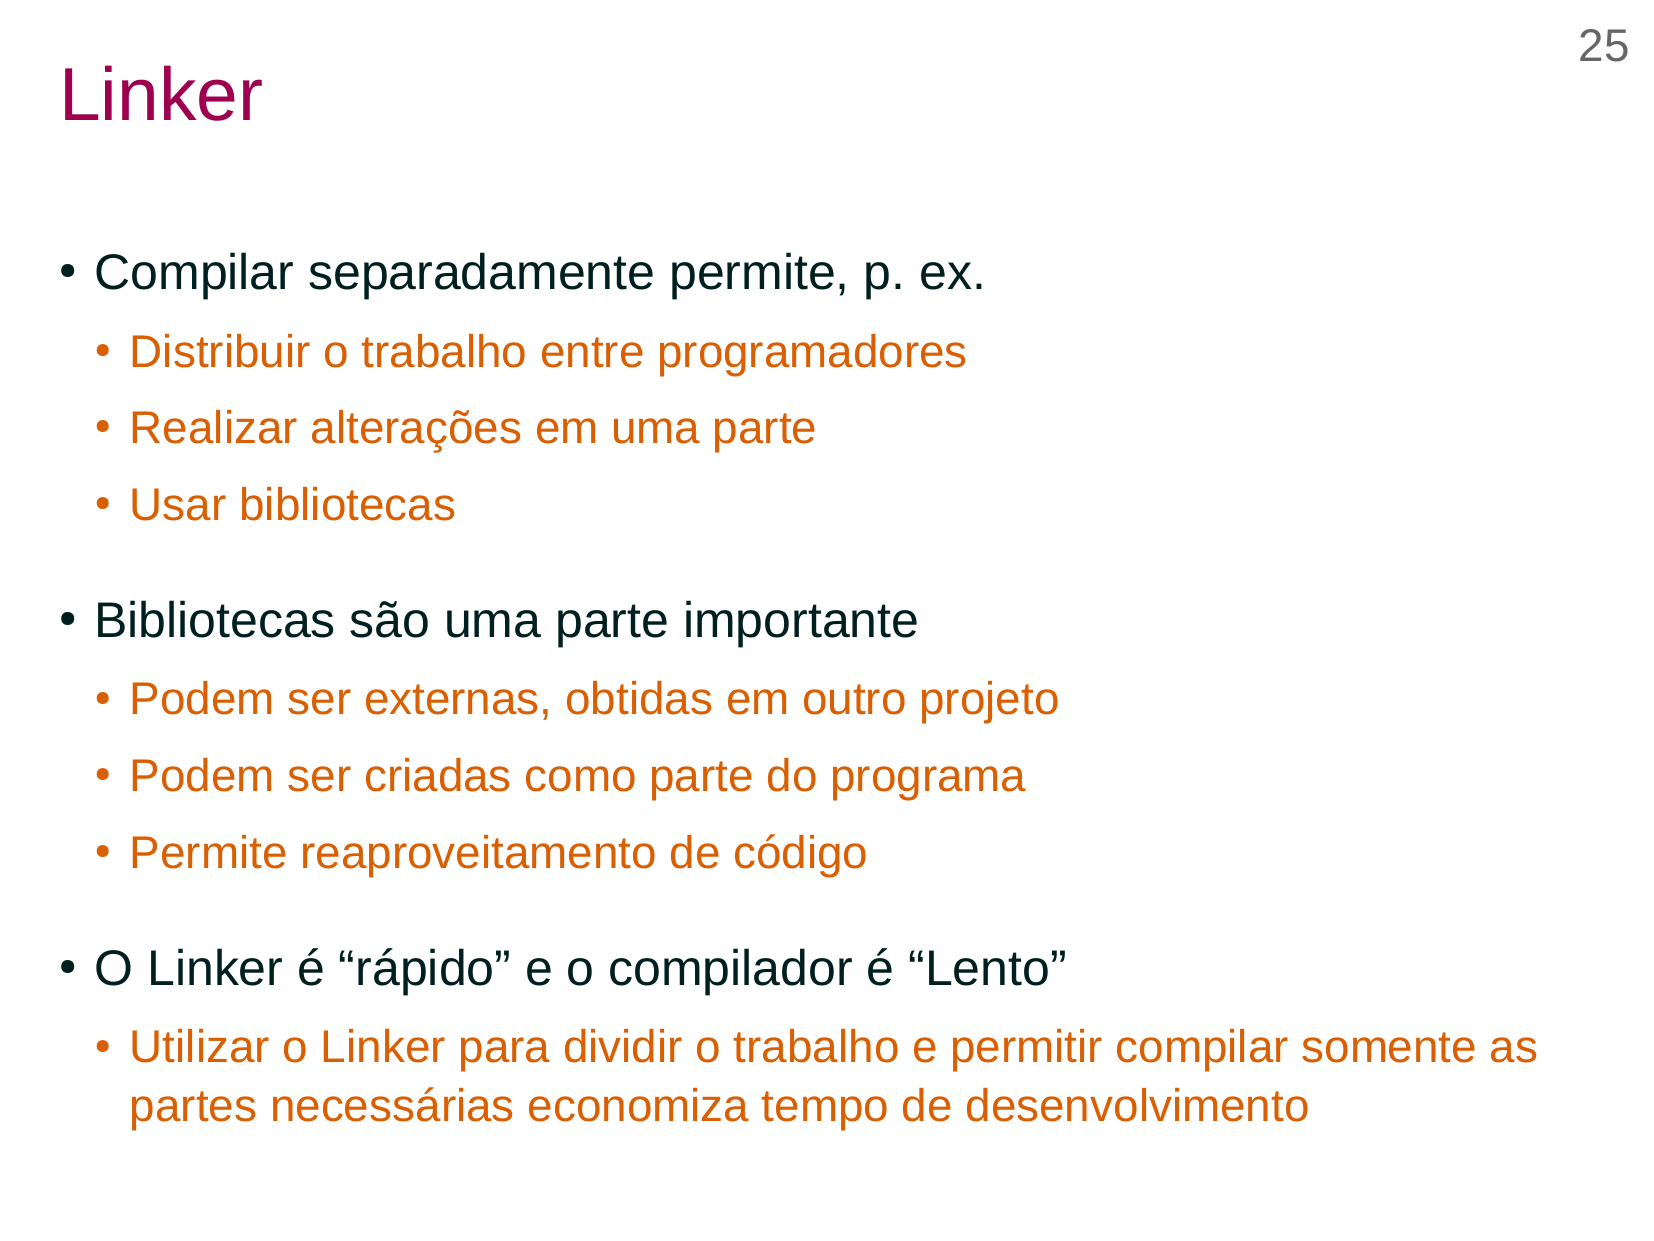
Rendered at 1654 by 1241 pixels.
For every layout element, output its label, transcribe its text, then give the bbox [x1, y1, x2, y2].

list Compilar separadamente permite, p. ex. Distribuir o trabalho entre programadores Realizar alterações em uma parte Usar bibliotecas Bibliotecas são uma parte importante Podem ser externas, obtidas em outro projeto Podem ser criadas como parte do programa Permite reaproveitamento de código O Linker é “rápido” e o compilador é “Lento” Utilizar o Linker para dividir o trabalho e permitir compilar somente as partes necessárias economiza tempo de desenvolvimento [59, 236, 1595, 1211]
title Linker [59, 29, 1595, 148]
